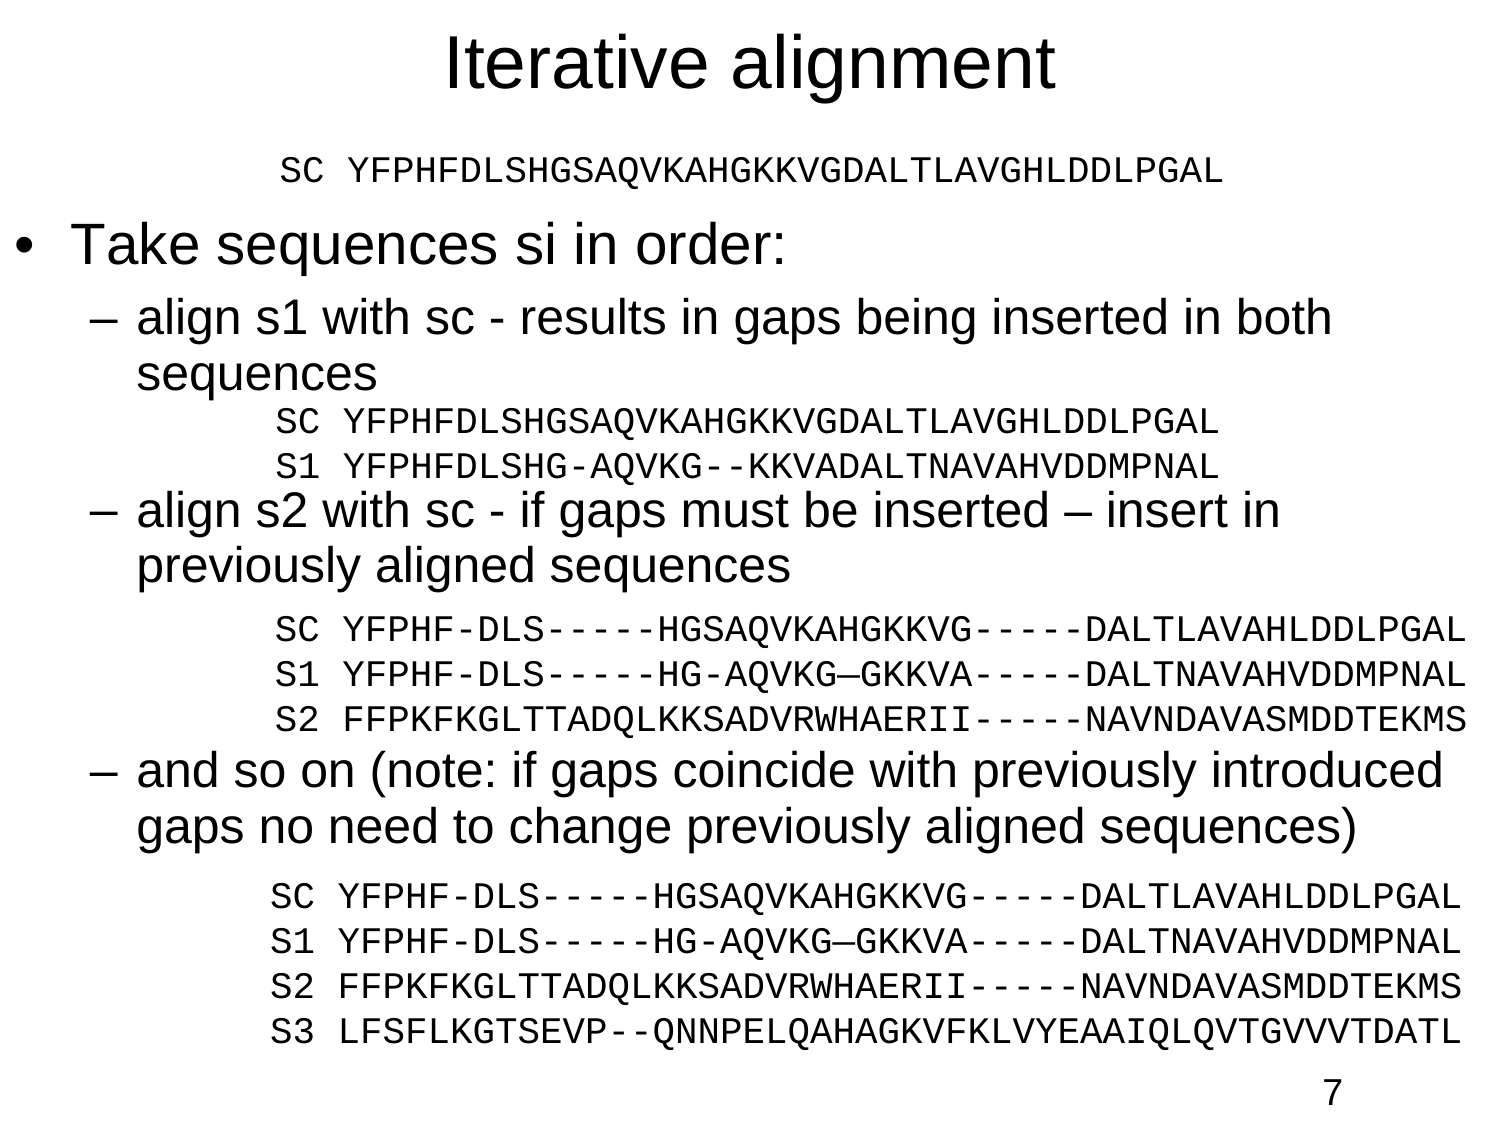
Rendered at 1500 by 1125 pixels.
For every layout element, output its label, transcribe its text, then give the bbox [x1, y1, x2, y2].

text_box SC YFPHF-DLS-----HGSAQVKAHGKKVG-----DALTLAVAHLDDLPGAL S1 YFPHF-DLS-----HG-AQVKG—GKKVA-----DALTNAVAHVDDMPNAL S2 FFPKFKGLTTADQLKKSADVRWHAERII-----NAVNDAVASMDDTEKMS [259, 596, 1483, 747]
text_box SC YFPHF-DLS-----HGSAQVKAHGKKVG-----DALTLAVAHLDDLPGAL S1 YFPHF-DLS-----HG-AQVKG—GKKVA-----DALTNAVAHVDDMPNAL S2 FFPKFKGLTTADQLKKSADVRWHAERII-----NAVNDAVASMDDTEKMS S3 LFSFLKGTSEVP--QNNPELQAHAGKVFKLVYEAAIQLQVTGVVVTDATL [255, 863, 1478, 1059]
text_box SC YFPHFDLSHGSAQVKAHGKKVGDALTLAVGHLDDLPGAL S1 YFPHFDLSHG-AQVKG--KKVADALTNAVAHVDDMPNAL [260, 388, 1236, 495]
list Take sequences si in order: align s1 with sc - results in gaps being inserted in both sequences align s2 with sc - if gaps must be inserted – insert in previously aligned sequences and so on (note: if gaps coincide with previously introduced gaps no need to change previously aligned sequences) [0, 124, 1500, 1125]
text_box SC YFPHFDLSHGSAQVKAHGKKVGDALTLAVGHLDDLPGAL [264, 137, 1240, 198]
title Iterative alignment [0, 12, 1500, 113]
